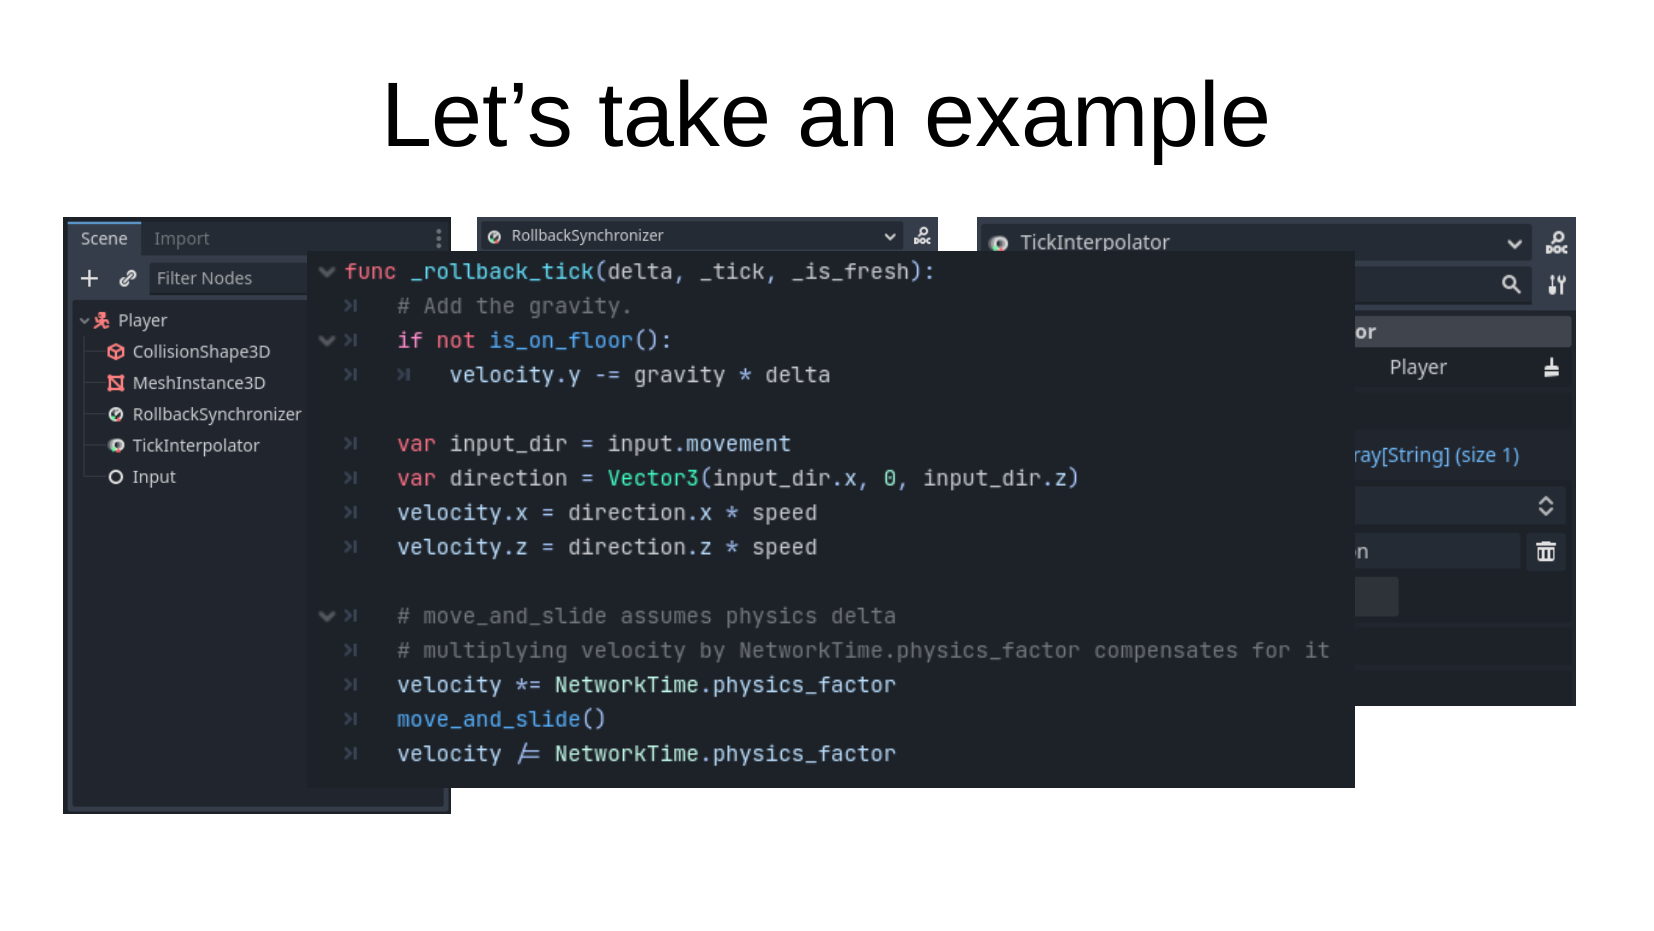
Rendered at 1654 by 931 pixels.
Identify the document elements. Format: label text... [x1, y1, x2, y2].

picture [63, 217, 1576, 814]
title Let’s take an example [82, 37, 1571, 193]
